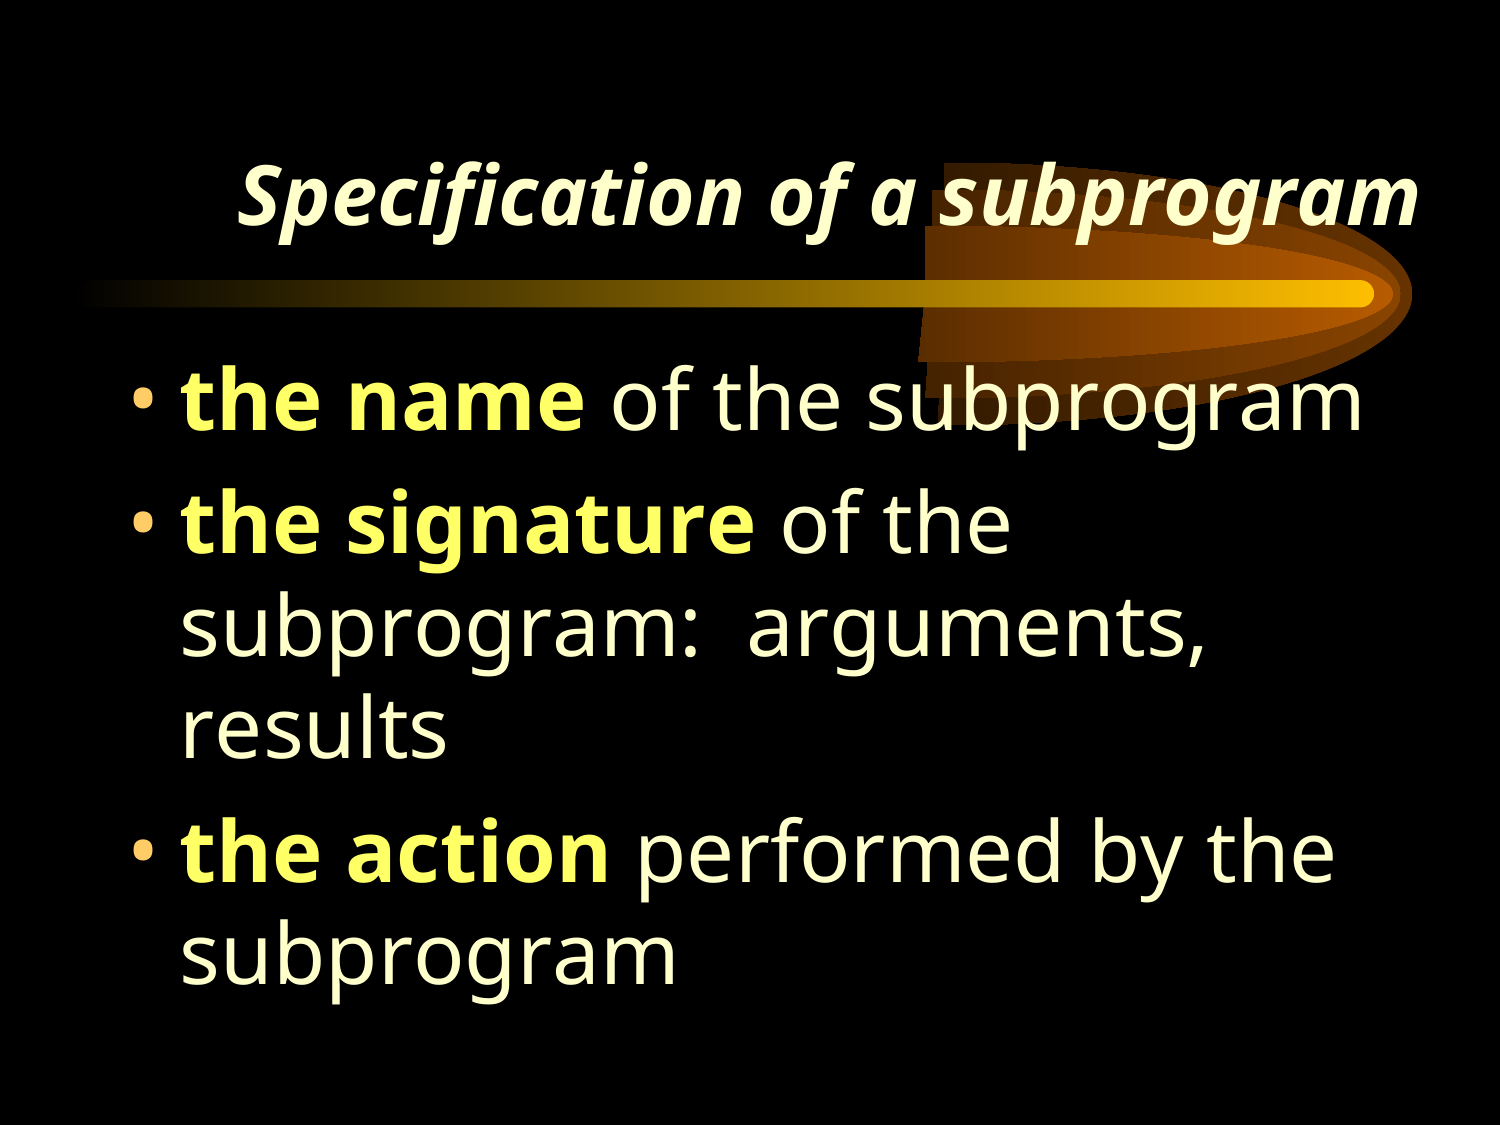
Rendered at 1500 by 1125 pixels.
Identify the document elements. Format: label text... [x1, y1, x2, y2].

title Specification of a subprogram [112, 62, 1438, 250]
list the name of the subprogram the signature of the subprogram: arguments, results the action performed by the subprogram [112, 337, 1500, 1013]
